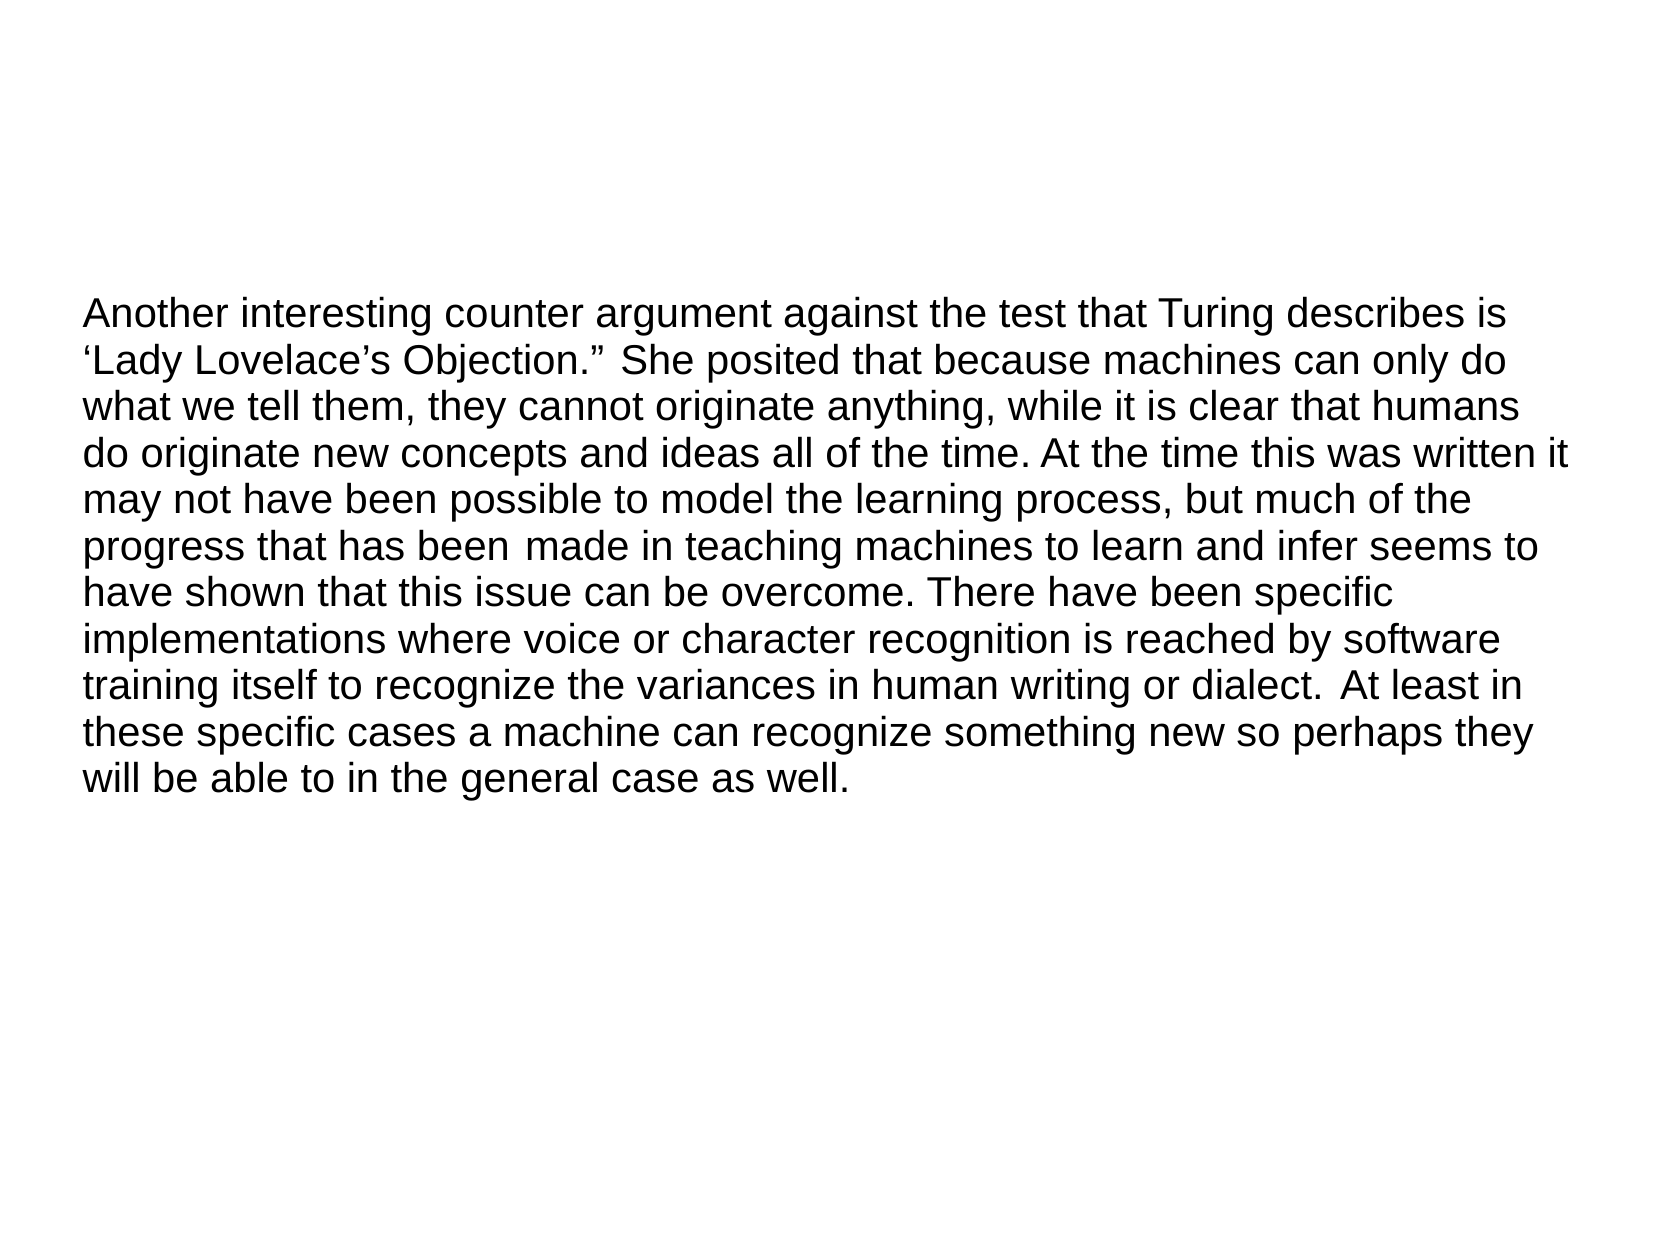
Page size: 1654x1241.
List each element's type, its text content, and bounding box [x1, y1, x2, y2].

list Another interesting counter argument against the test that Turing describes is ‘Lady Lovelace’s Objection.” She posited that because machines can only do what we tell them, they cannot originate anything, while it is clear that humans do originate new concepts and ideas all of the time. At the time this was written it may not have been possible to model the learning process, but much of the progress that has been made in teaching machines to learn and infer seems to have shown that this issue can be overcome. There have been specific implementations where voice or character recognition is reached by software training itself to recognize the variances in human writing or dialect. At least in these specific cases a machine can recognize something new so perhaps they will be able to in the general case as well. [82, 290, 1571, 1109]
